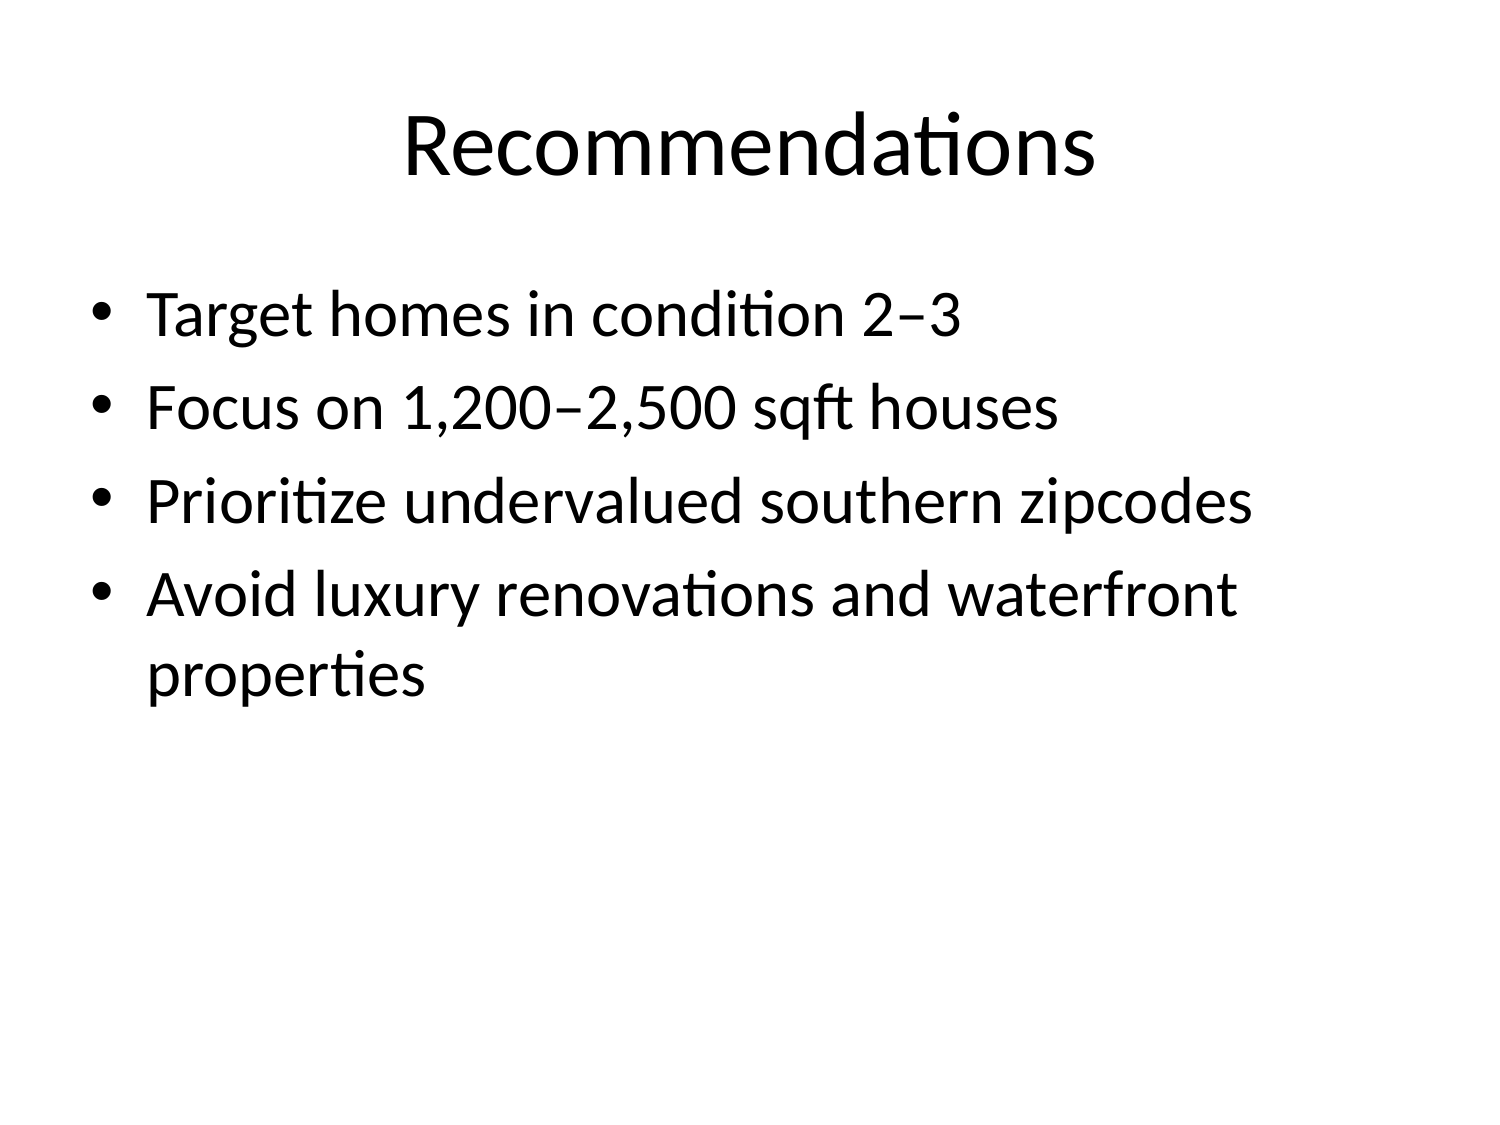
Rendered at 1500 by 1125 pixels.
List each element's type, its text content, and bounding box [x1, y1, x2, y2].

list Target homes in condition 2–3 Focus on 1,200–2,500 sqft houses Prioritize undervalued southern zipcodes Avoid luxury renovations and waterfront properties [75, 262, 1425, 1005]
title Recommendations [75, 45, 1425, 233]
